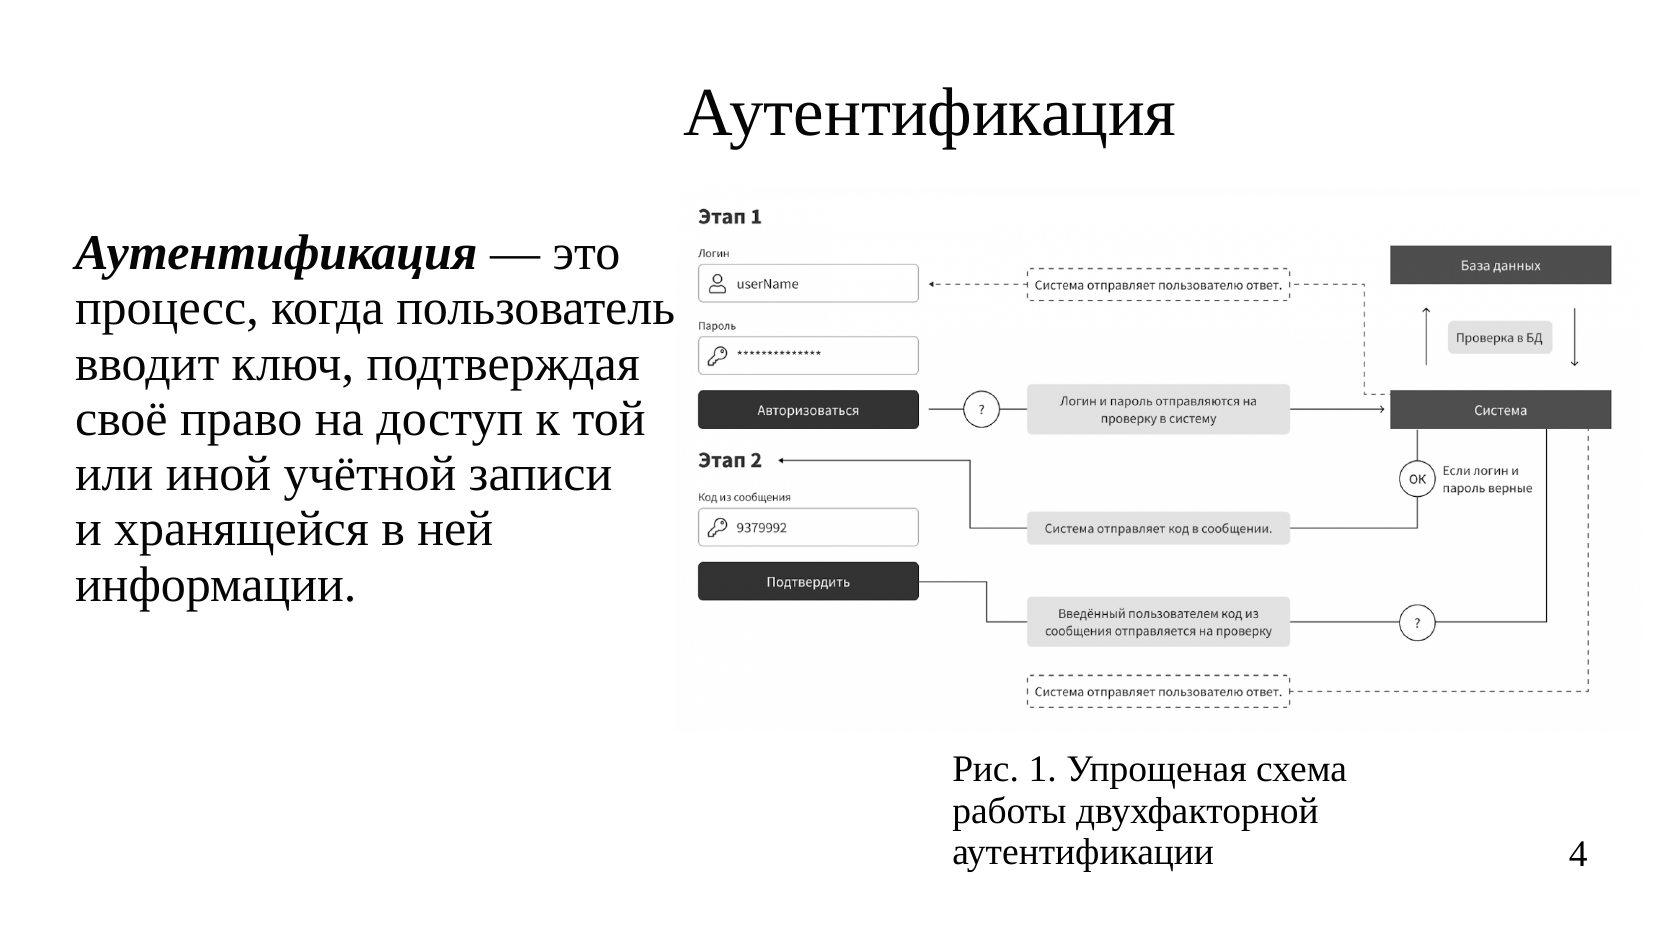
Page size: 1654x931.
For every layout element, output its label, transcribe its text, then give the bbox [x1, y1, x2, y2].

text_box 4 [975, 825, 1603, 881]
picture [675, 186, 1642, 732]
list Аутентификация — это процесс, когда пользователь вводит ключ, подтверждая своё право на доступ к той или иной учётной записи и хранящейся в ней информации. [75, 225, 713, 765]
text_box Рис. 1. Упрощеная схема работы двухфакторной аутентификации [937, 740, 1426, 881]
title Аутентификация [265, 35, 1595, 189]
